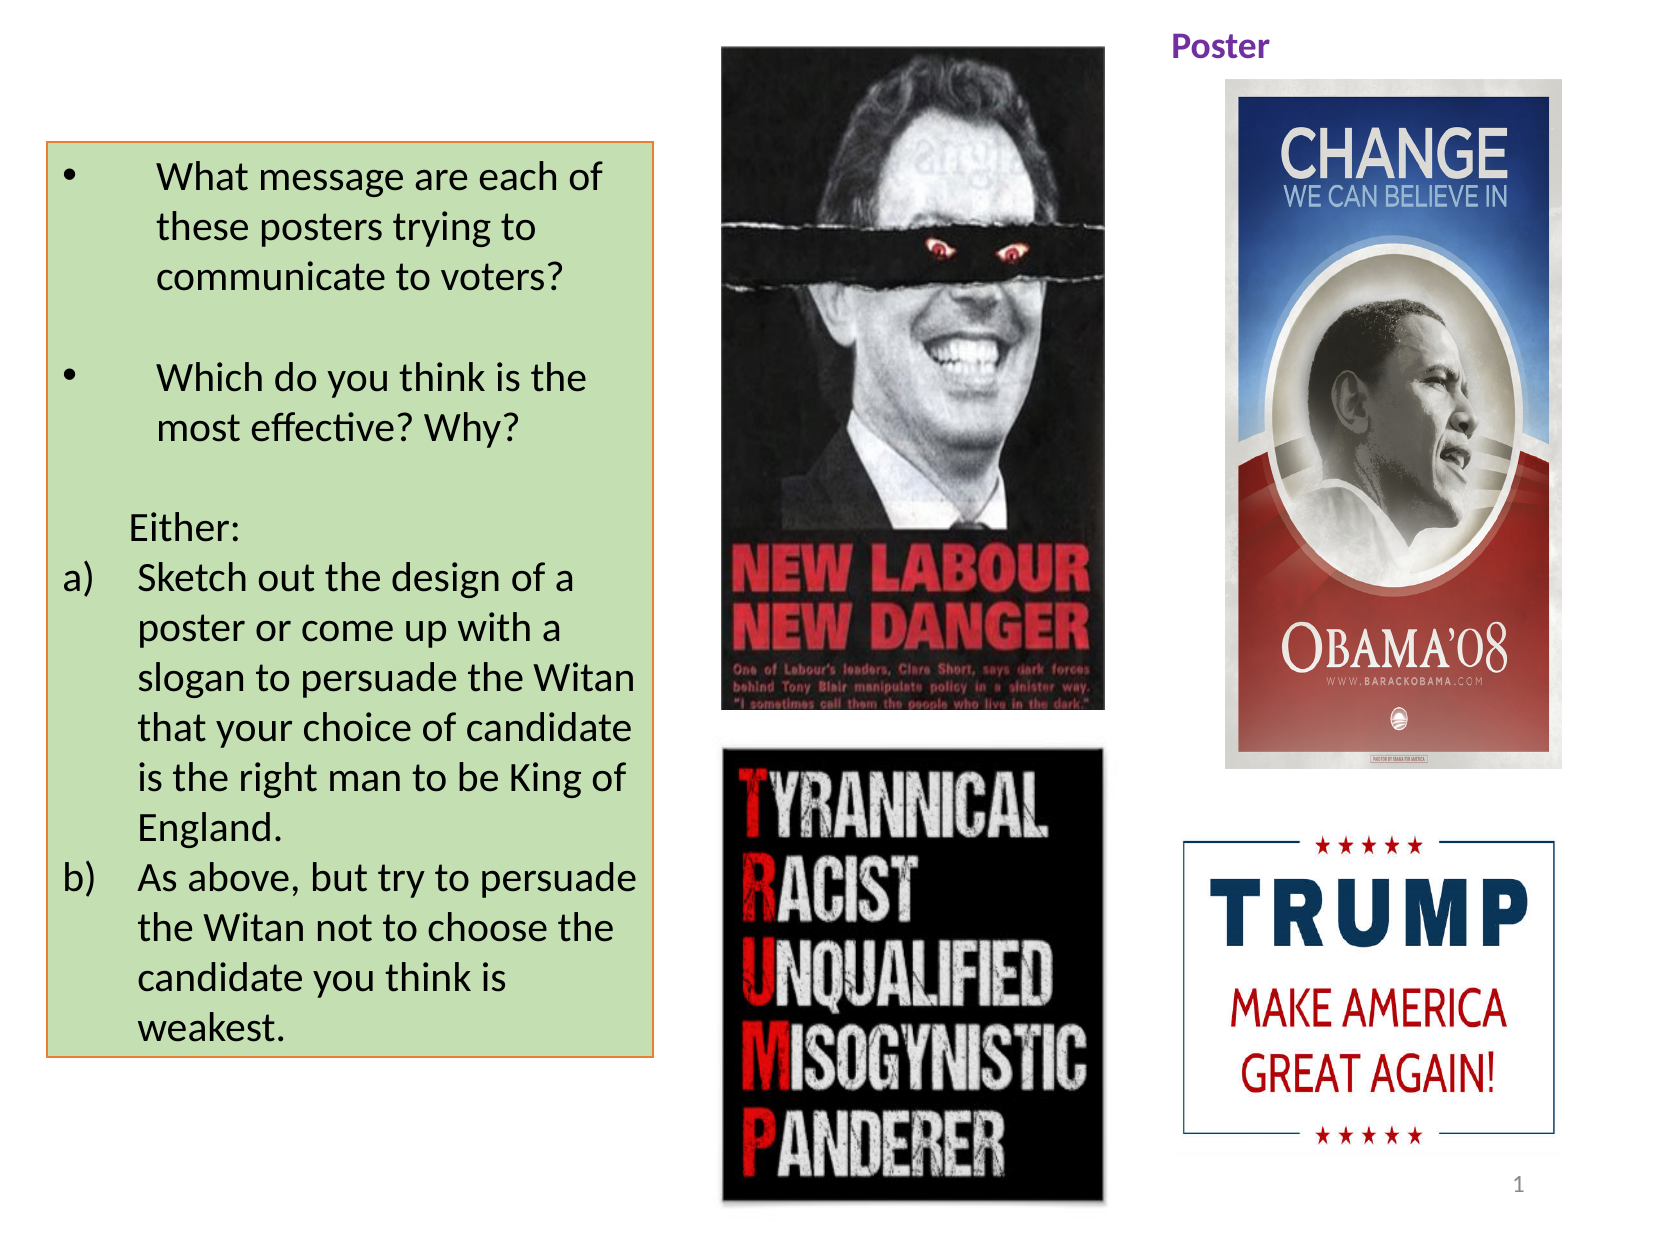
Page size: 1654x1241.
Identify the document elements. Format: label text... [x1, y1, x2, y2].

picture [703, 45, 1123, 1241]
picture [1176, 816, 1561, 1157]
text_box What message are each of these posters trying to communicate to voters? Which do you think is the most effective? Why? Either: Sketch out the design of a poster or come up with a slogan to persuade the Witan that your choice of candidate is the right man to be King of England. As above, but try to persuade the Witan not to choose the candidate you think is weakest. [47, 141, 653, 1058]
text_box Poster [1156, 13, 1567, 74]
picture [1225, 79, 1562, 769]
slide_number <number> [1167, 1149, 1540, 1216]
